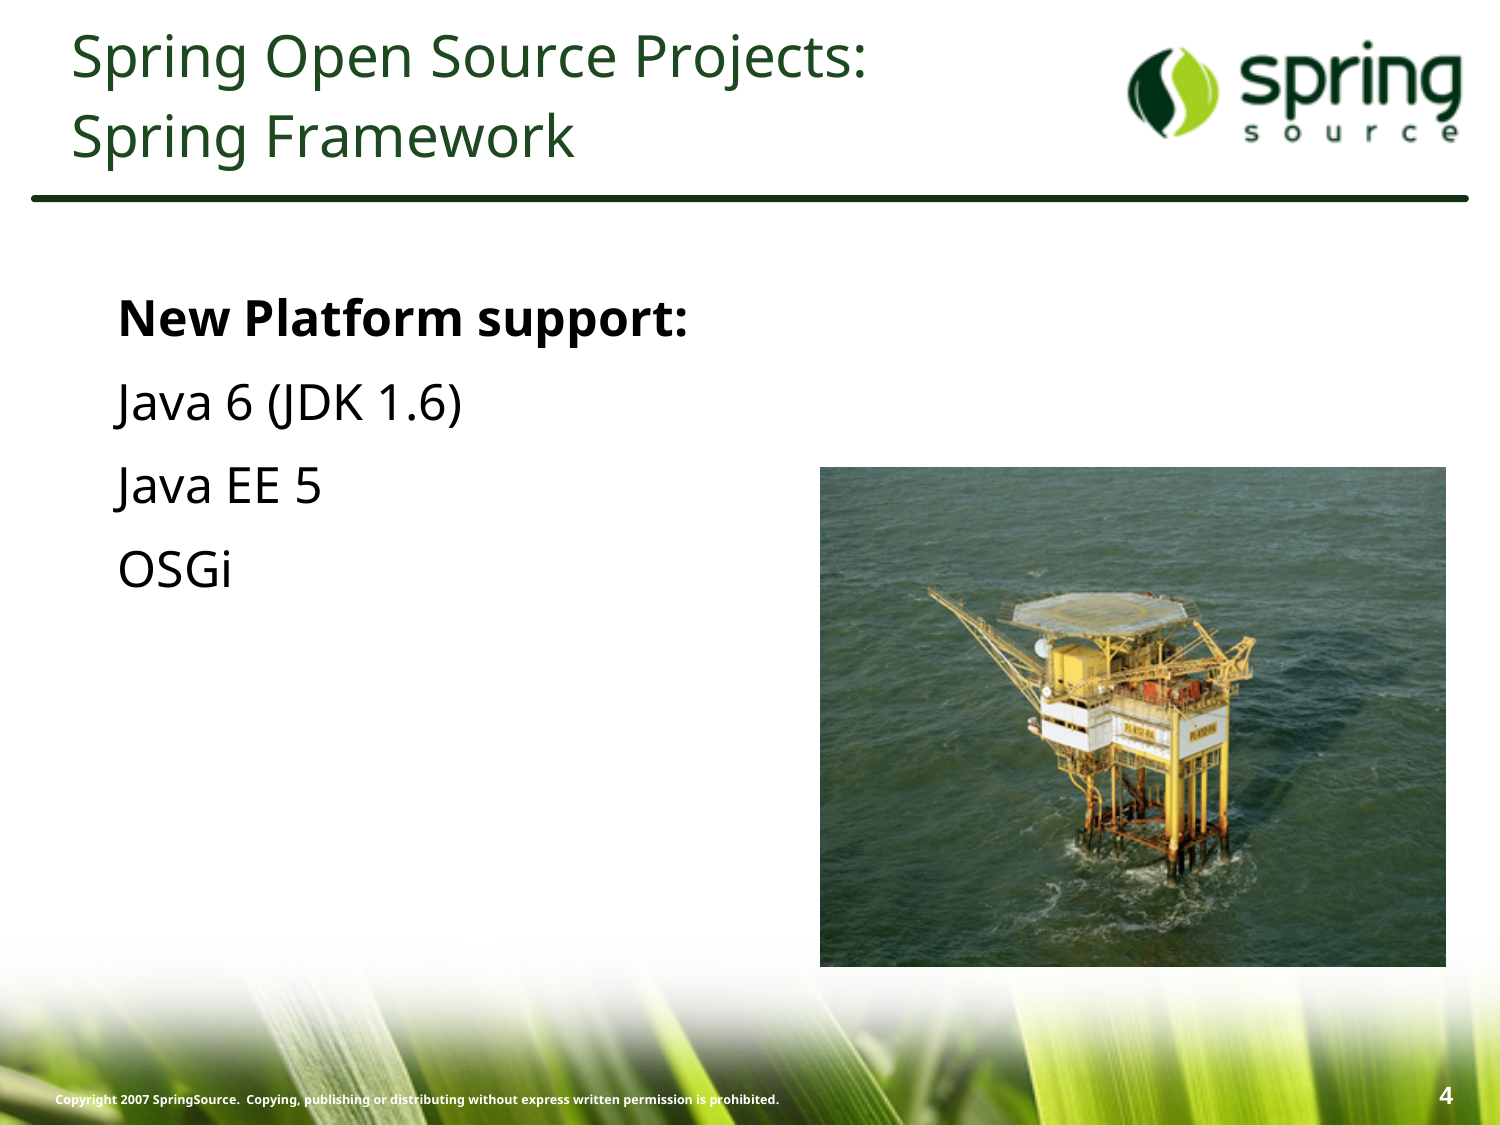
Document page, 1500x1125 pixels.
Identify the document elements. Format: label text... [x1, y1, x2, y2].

text_box Spring Open Source Projects: Spring Framework [56, 13, 1089, 176]
text_box New Platform support: Java 6 (JDK 1.6)‏ Java EE 5 OSGi [103, 275, 1394, 938]
picture [0, 467, 1500, 1125]
picture [1093, 32, 1500, 158]
